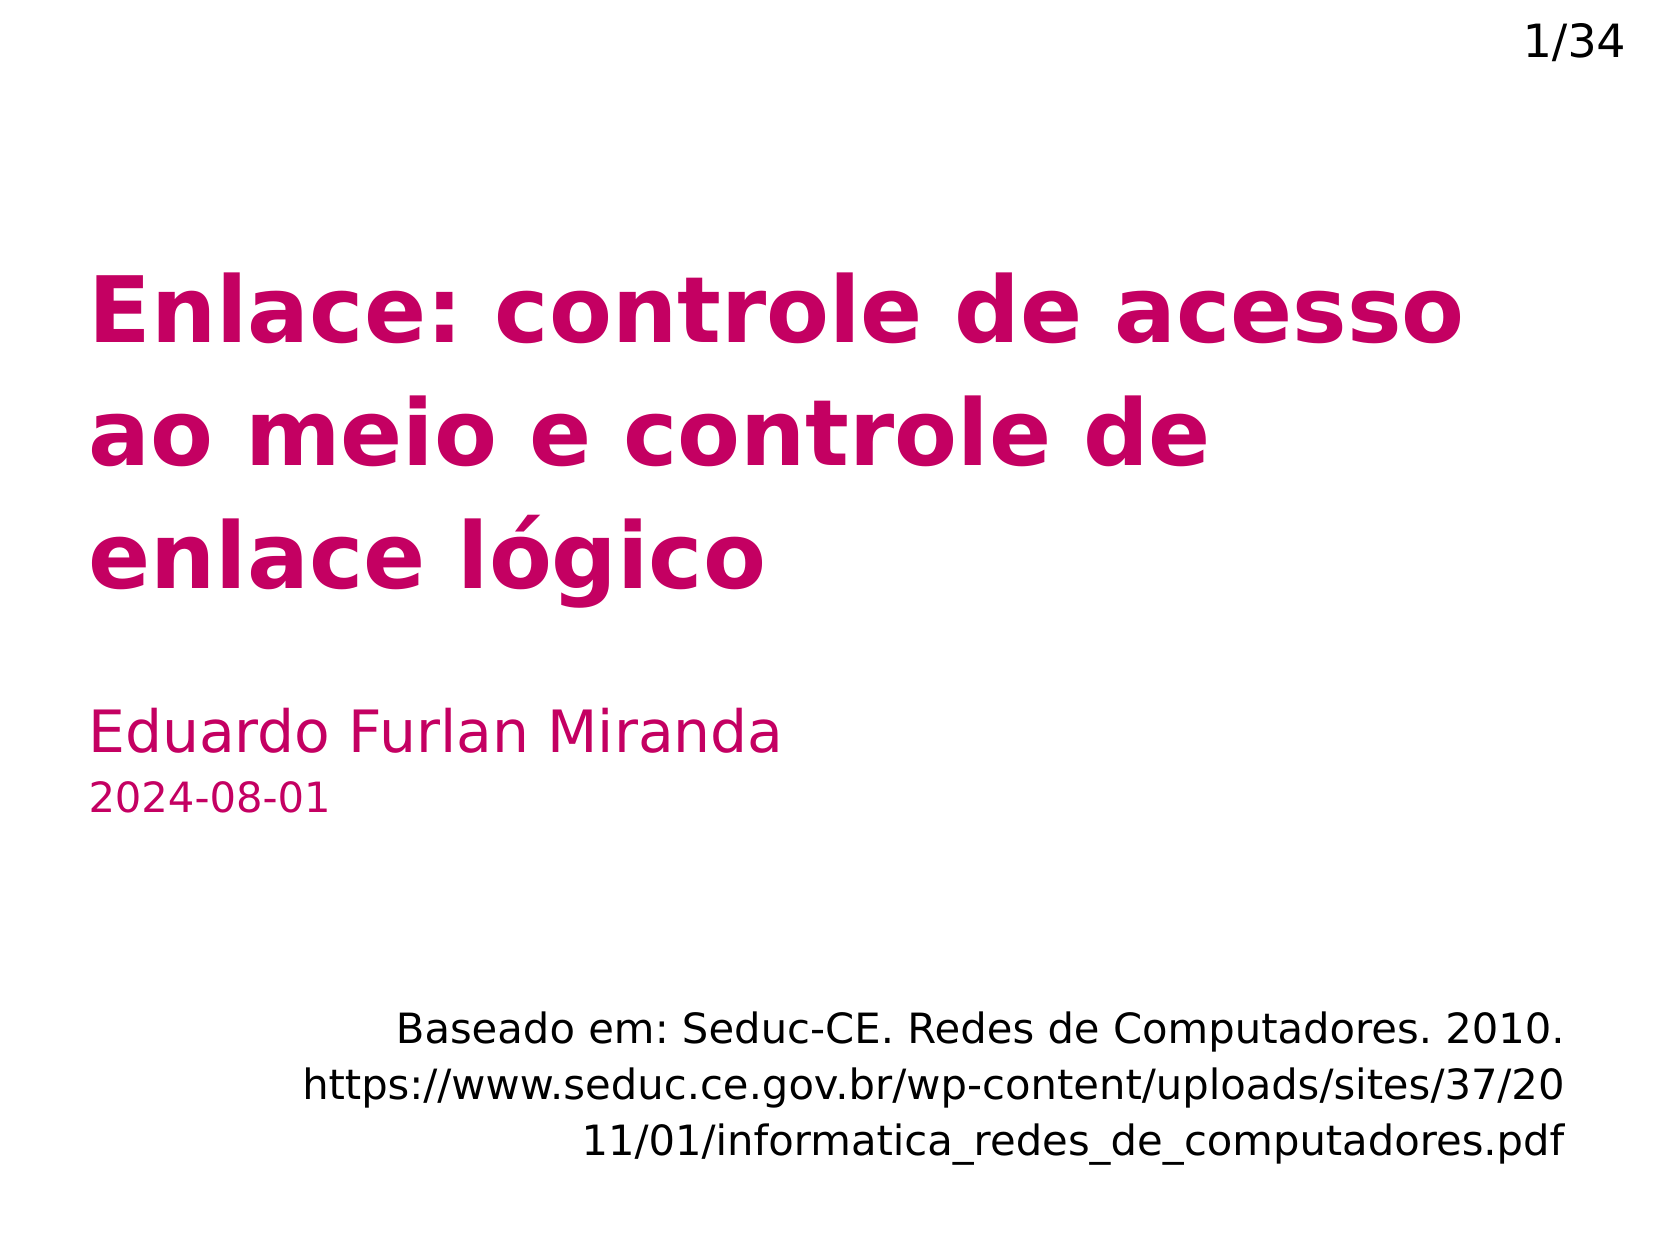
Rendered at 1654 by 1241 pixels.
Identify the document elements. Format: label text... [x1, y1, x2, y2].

list Baseado em: Seduc-CE. Redes de Computadores. 2010. https://www.seduc.ce.gov.br/wp-content/uploads/sites/37/2011/01/informatica_redes_de_computadores.pdf [295, 998, 1565, 1211]
title Enlace: controle de acesso ao meio e controle de enlace lógico Eduardo Furlan Miranda 2024-08-01 [88, 29, 1565, 1034]
